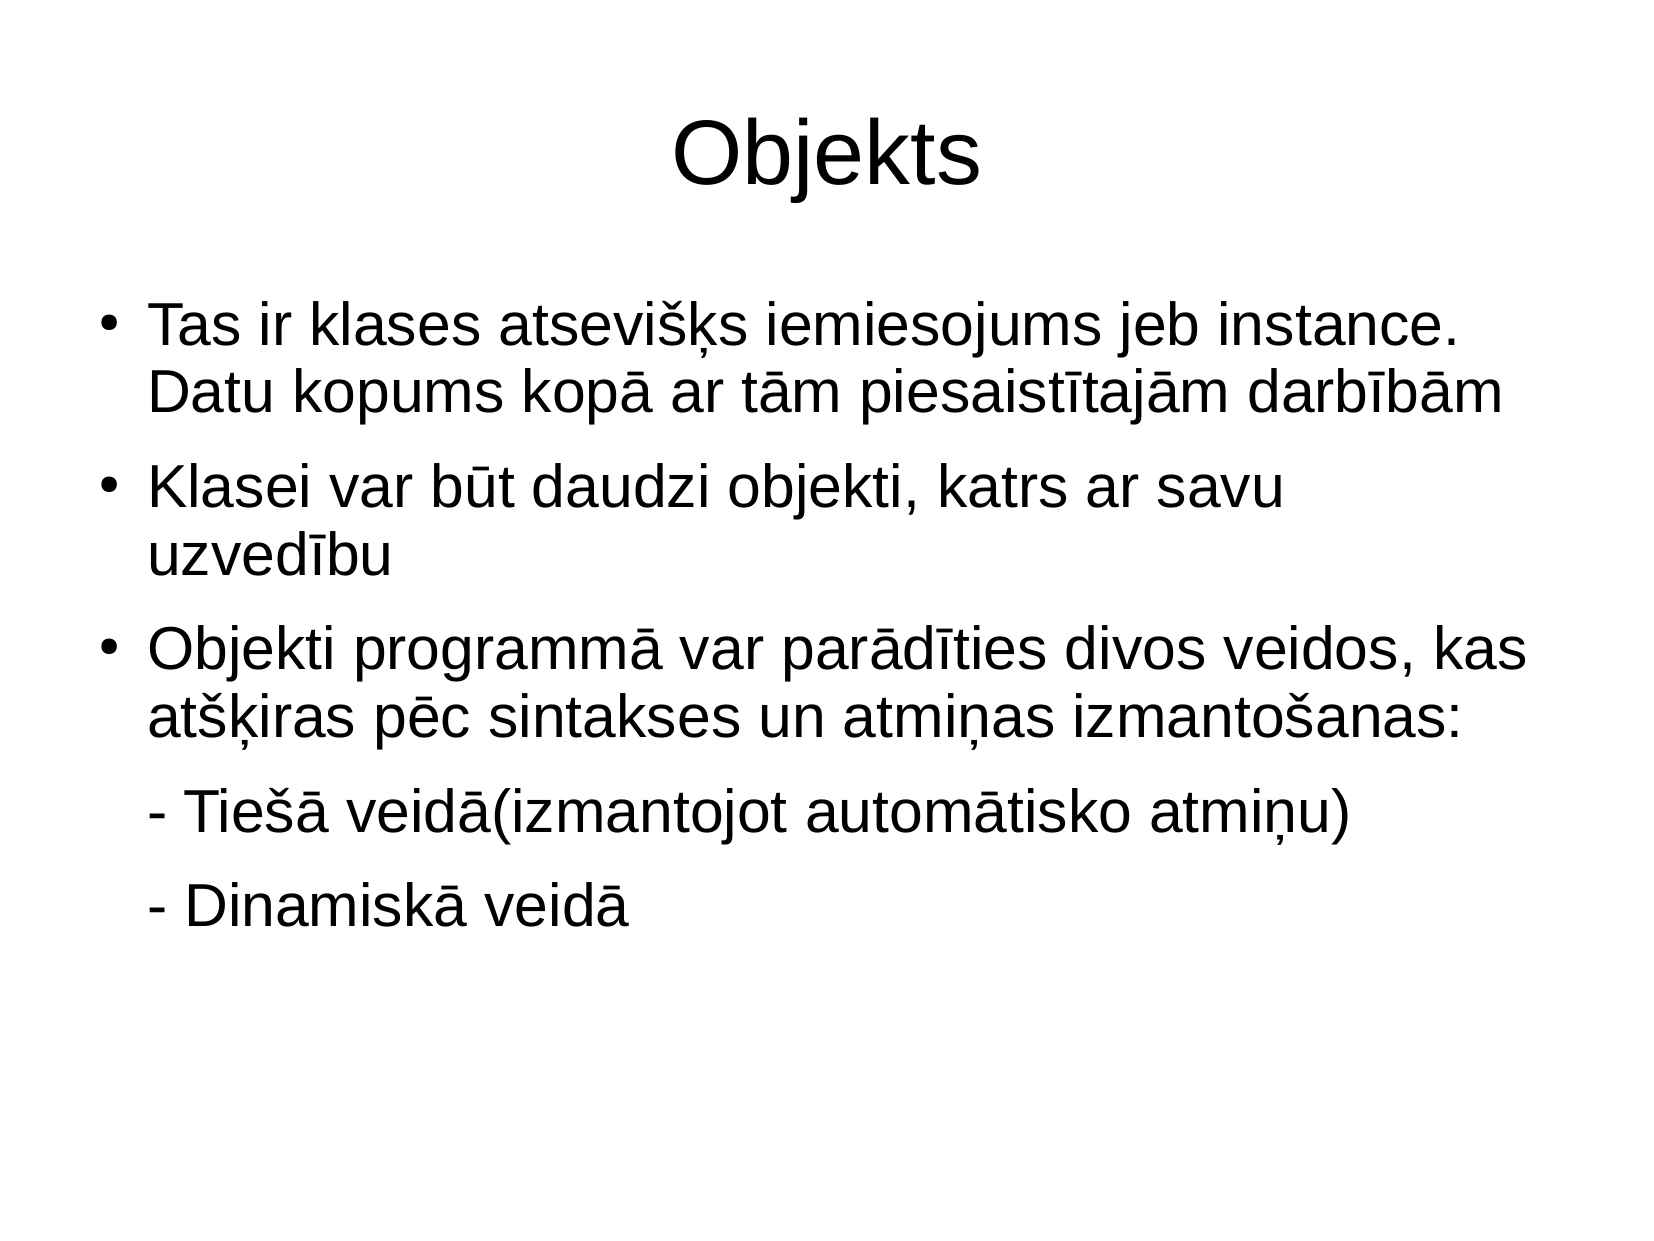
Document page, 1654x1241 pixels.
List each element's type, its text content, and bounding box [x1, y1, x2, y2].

list Tas ir klases atsevišķs iemiesojums jeb instance. Datu kopums kopā ar tām piesaistītajām darbībām Klasei var būt daudzi objekti, katrs ar savu uzvedību Objekti programmā var parādīties divos veidos, kas atšķiras pēc sintakses un atmiņas izmantošanas: - Tiešā veidā(izmantojot automātisko atmiņu) - Dinamiskā veidā [82, 290, 1538, 1010]
title Objekts [82, 49, 1571, 257]
